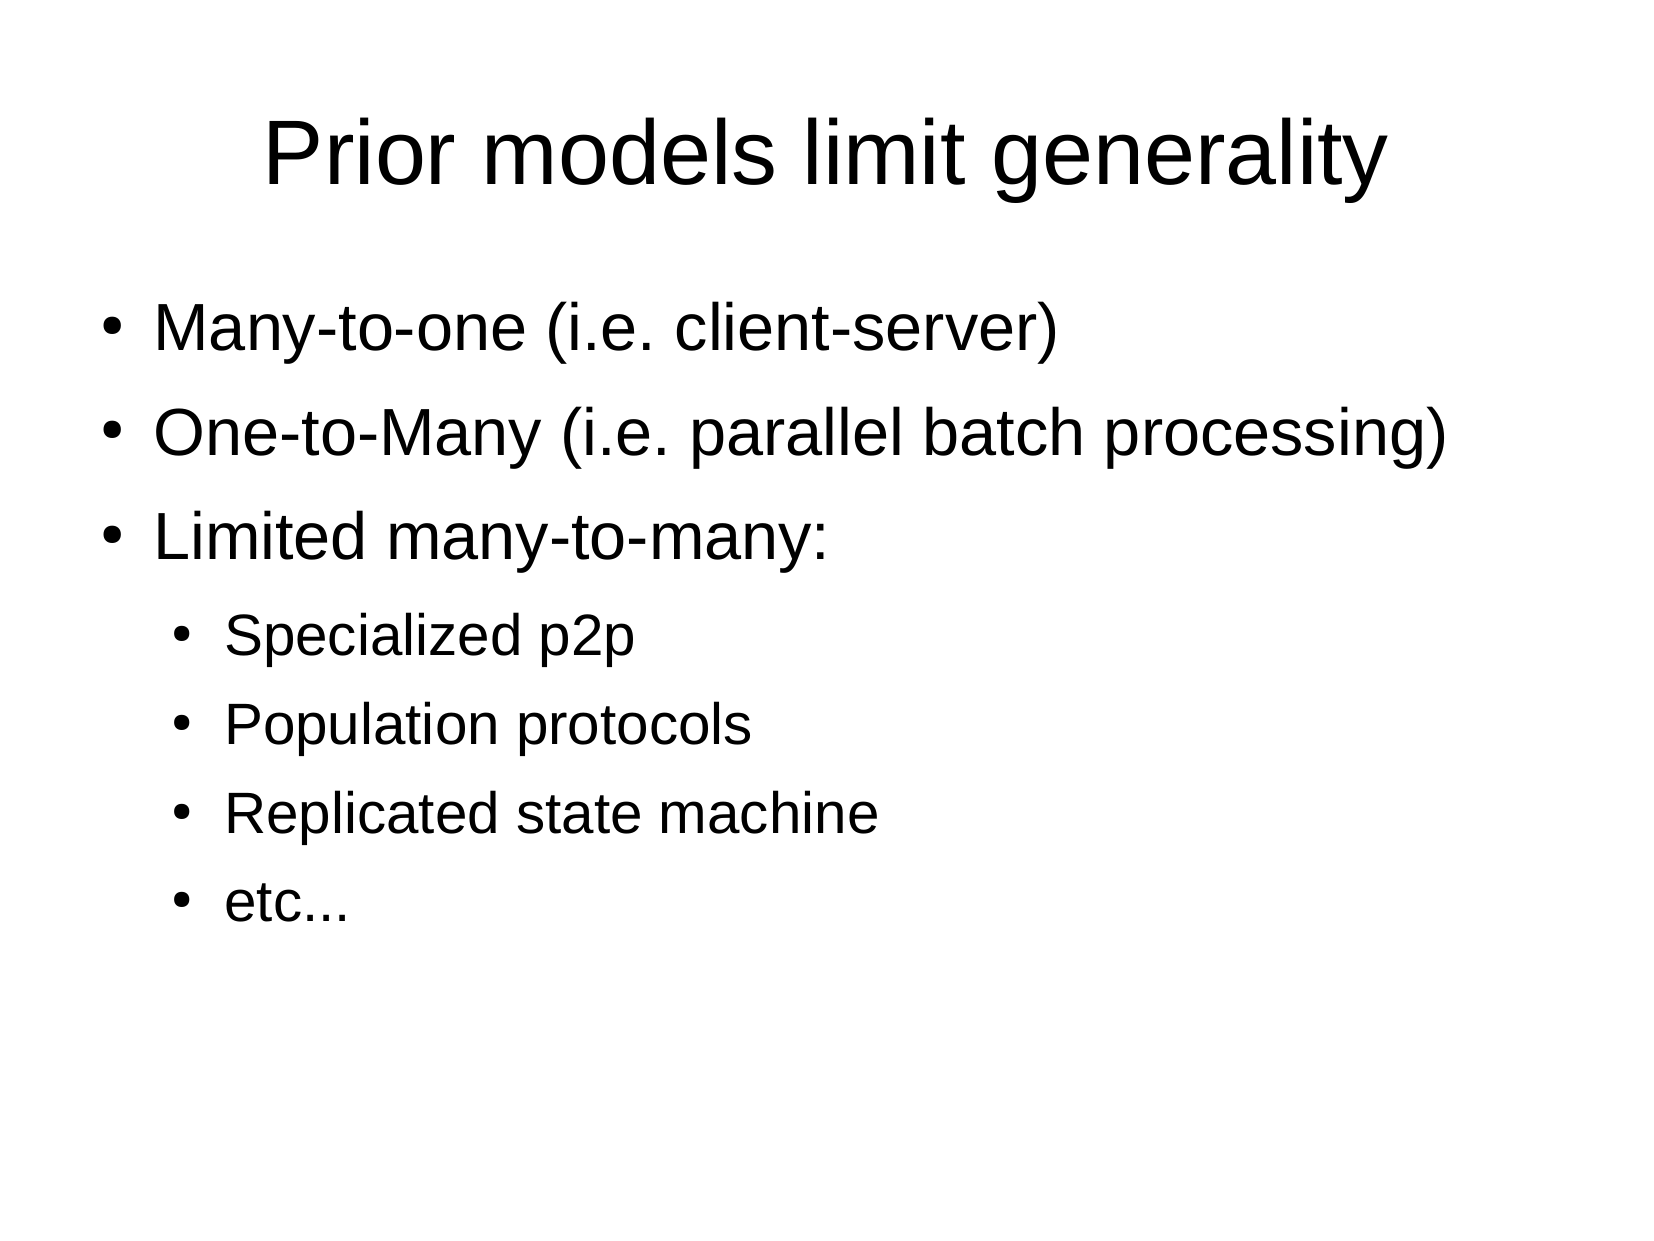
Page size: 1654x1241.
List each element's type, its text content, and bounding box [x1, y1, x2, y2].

title Prior models limit generality [82, 56, 1571, 250]
list Many-to-one (i.e. client-server) One-to-Many (i.e. parallel batch processing) Limited many-to-many: Specialized p2p Population protocols Replicated state machine etc... [82, 290, 1571, 1094]
